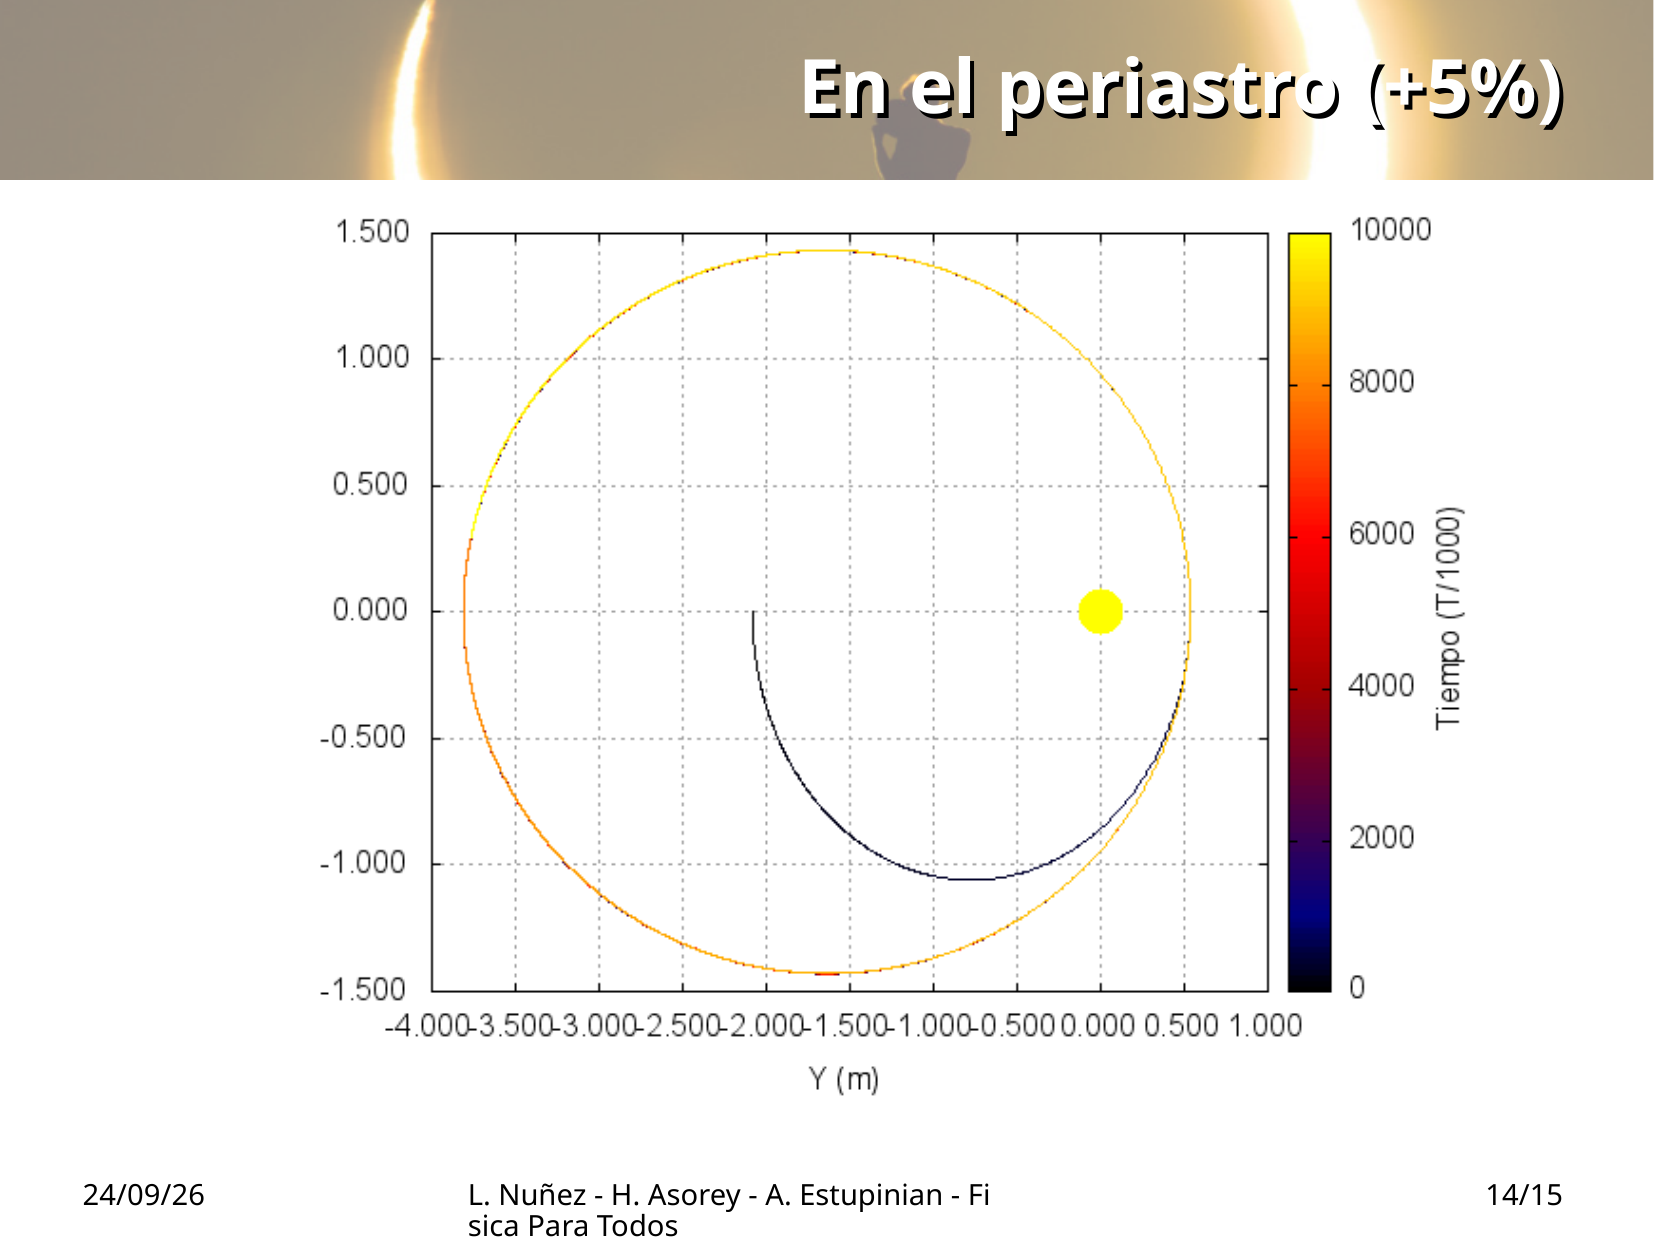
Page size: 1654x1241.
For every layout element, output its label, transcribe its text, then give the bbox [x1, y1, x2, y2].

title En el periastro (+5%) [75, 19, 1564, 151]
picture [270, 195, 1486, 1108]
picture [0, 0, 1654, 180]
